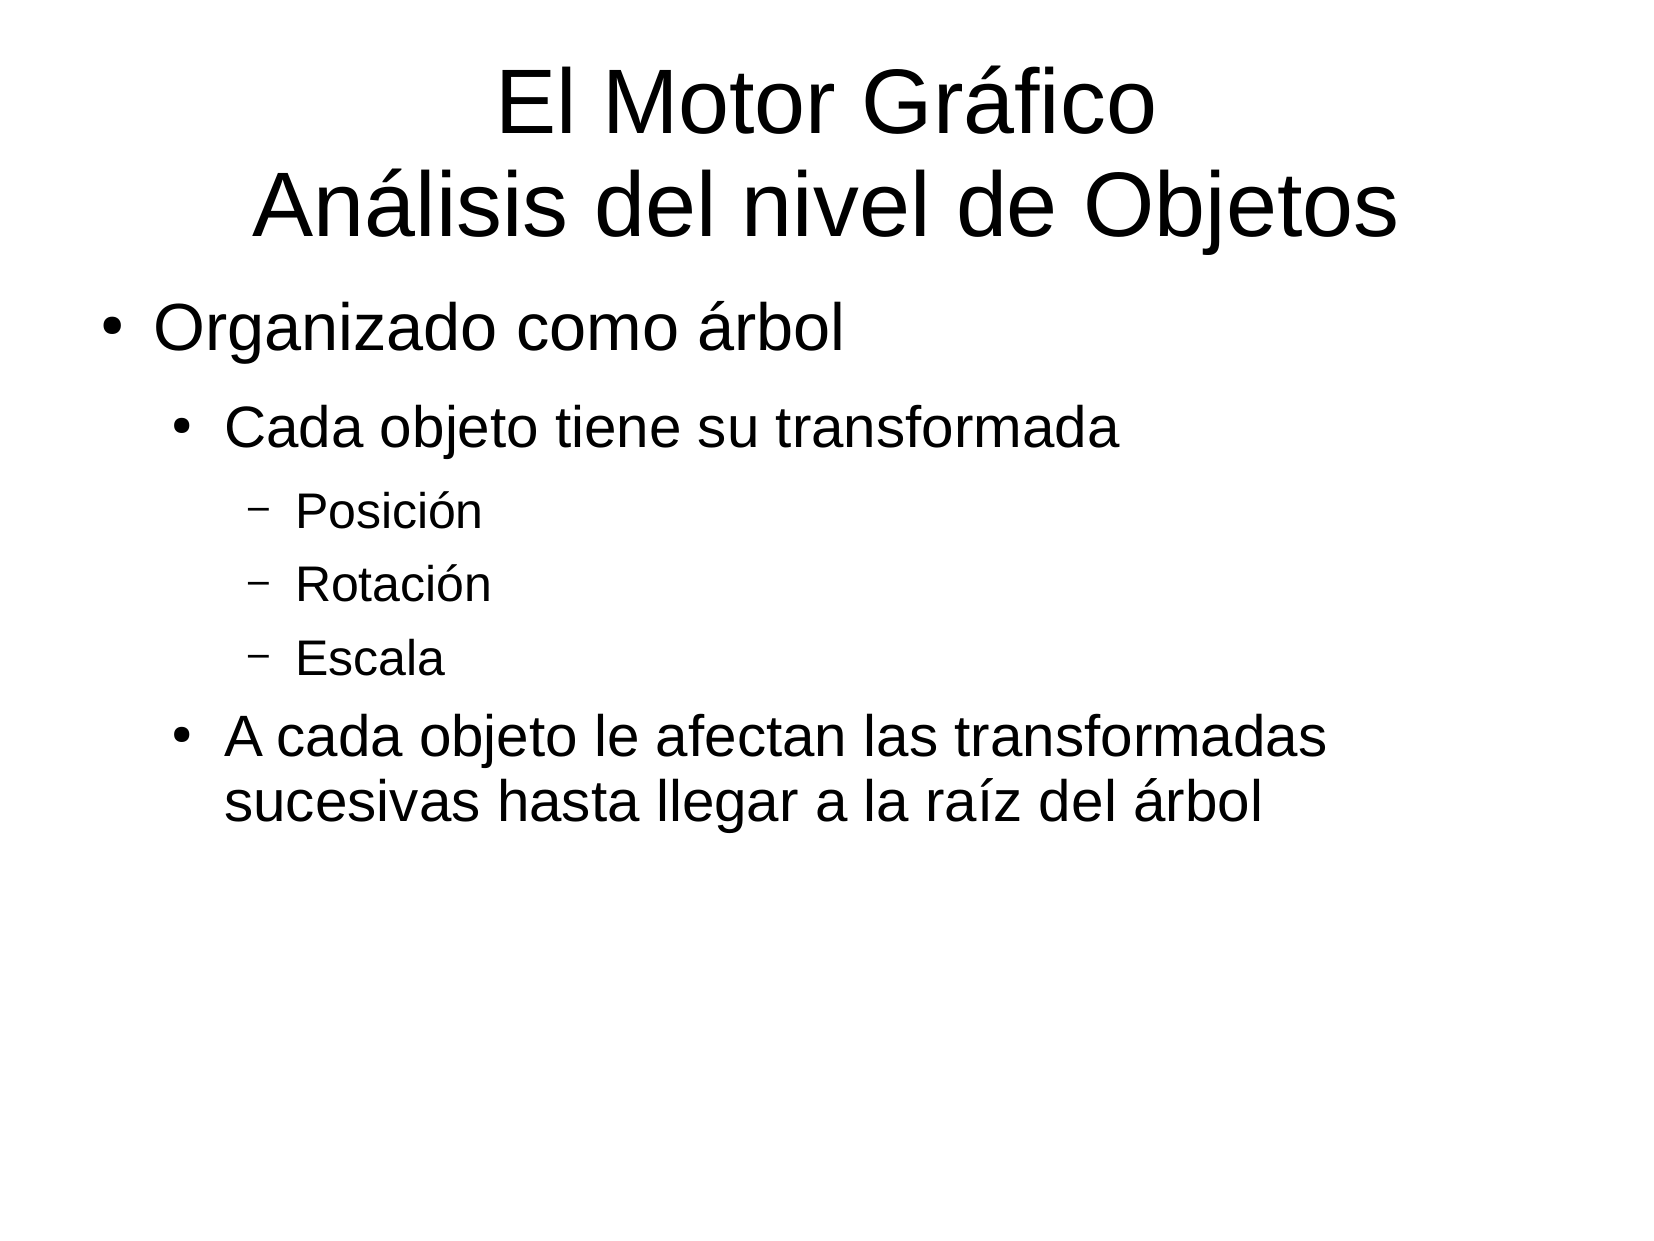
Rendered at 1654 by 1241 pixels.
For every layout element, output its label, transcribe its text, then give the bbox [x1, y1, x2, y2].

list Organizado como árbol Cada objeto tiene su transformada Posición Rotación Escala A cada objeto le afectan las transformadas sucesivas hasta llegar a la raíz del árbol [82, 290, 1571, 1094]
title El Motor Gráfico Análisis del nivel de Objetos [82, 49, 1571, 257]
